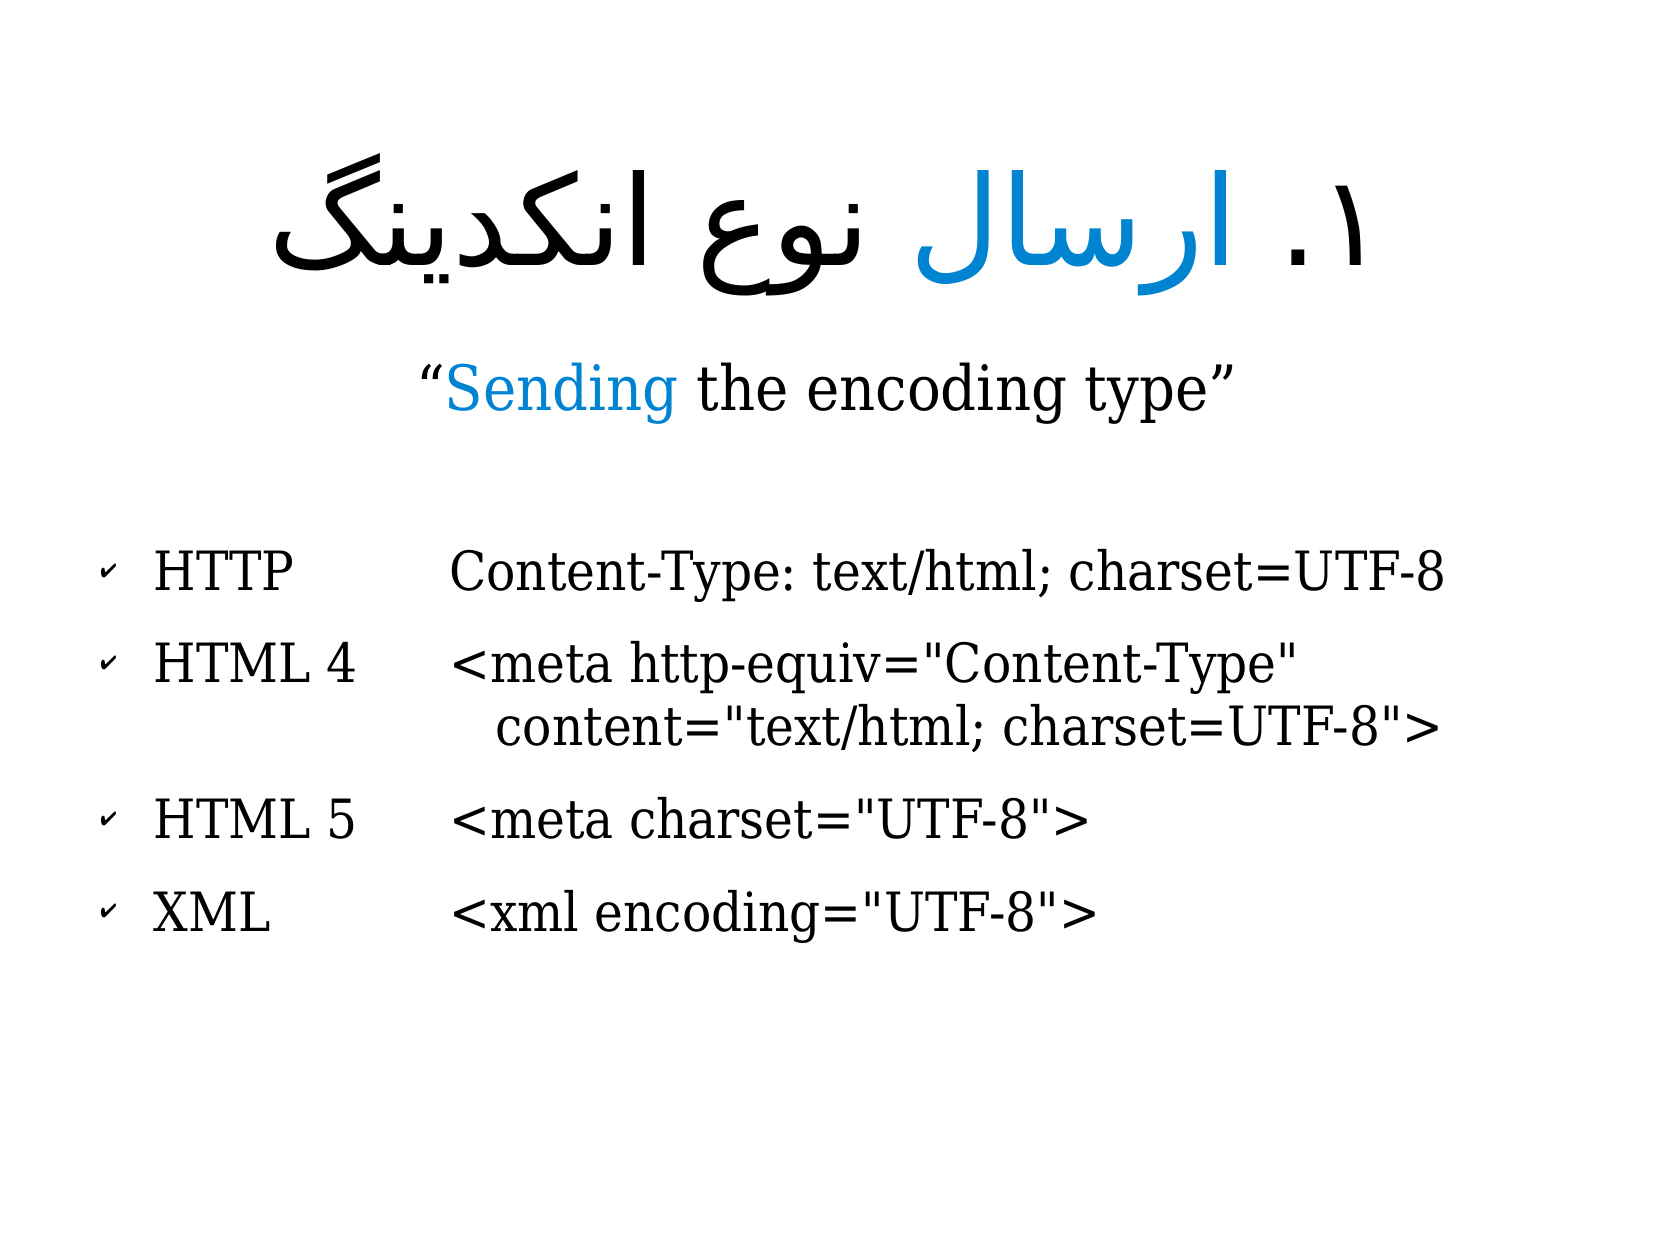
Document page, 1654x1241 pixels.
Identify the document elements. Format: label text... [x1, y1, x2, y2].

list HTTP Content-Type: text/html; charset=UTF-8 HTML 4 <meta http-equiv="Content-Type" content="text/html; charset=UTF-8"> HTML 5 <meta charset="UTF-8"> XML <xml encoding="UTF-8"> [82, 540, 1539, 1075]
text_box ۱. ارسال نوع انکدینگ “Sending the encoding type” [82, 49, 1571, 526]
